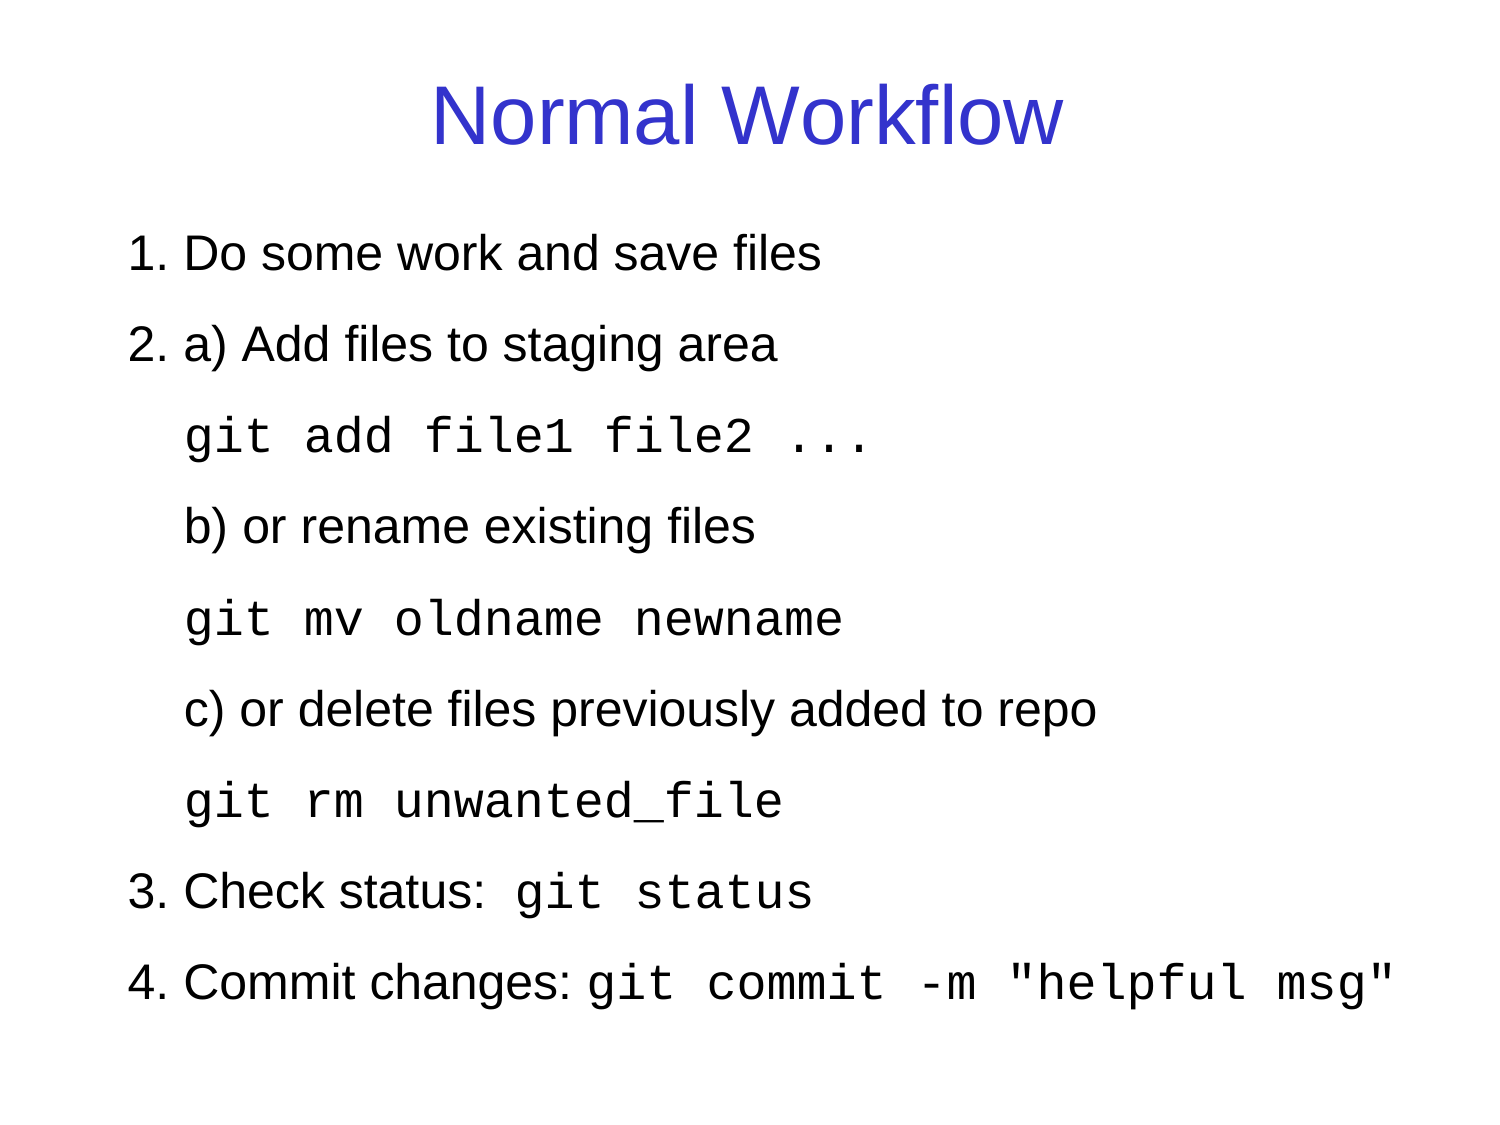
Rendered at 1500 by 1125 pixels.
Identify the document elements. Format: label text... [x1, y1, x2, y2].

list 1. Do some work and save files 2. a) Add files to staging area git add file1 file2 ... b) or rename existing files git mv oldname newname c) or delete files previously added to repo git rm unwanted_file 3. Check status: git status 4. Commit changes: git commit -m "helpful msg" [112, 212, 1441, 1061]
title Normal Workflow [112, 38, 1383, 184]
